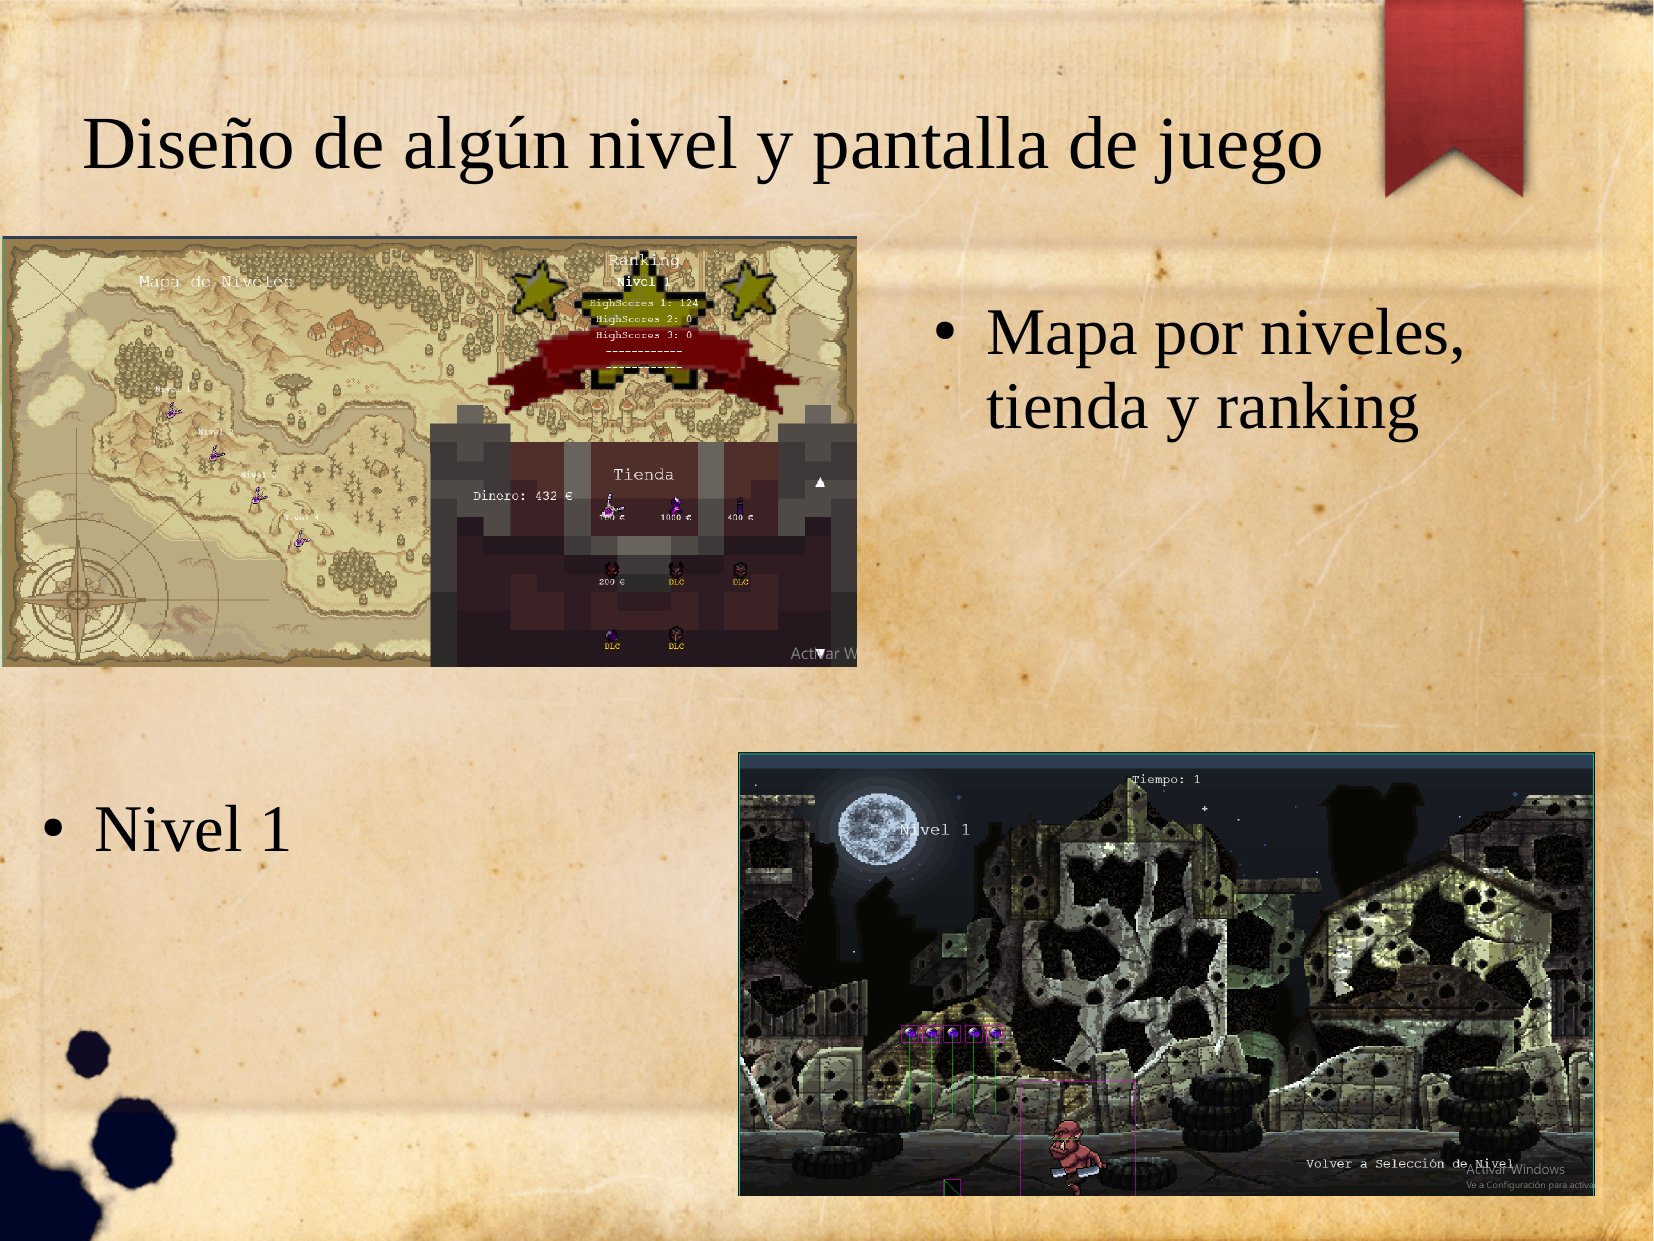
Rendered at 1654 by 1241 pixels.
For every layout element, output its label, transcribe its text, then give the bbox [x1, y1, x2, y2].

title Diseño de algún nivel y pantalla de juego [82, 49, 1347, 237]
list Mapa por niveles, tienda y ranking [915, 295, 1630, 596]
picture [0, 0, 1654, 1241]
list Nivel 1 [23, 792, 739, 1093]
